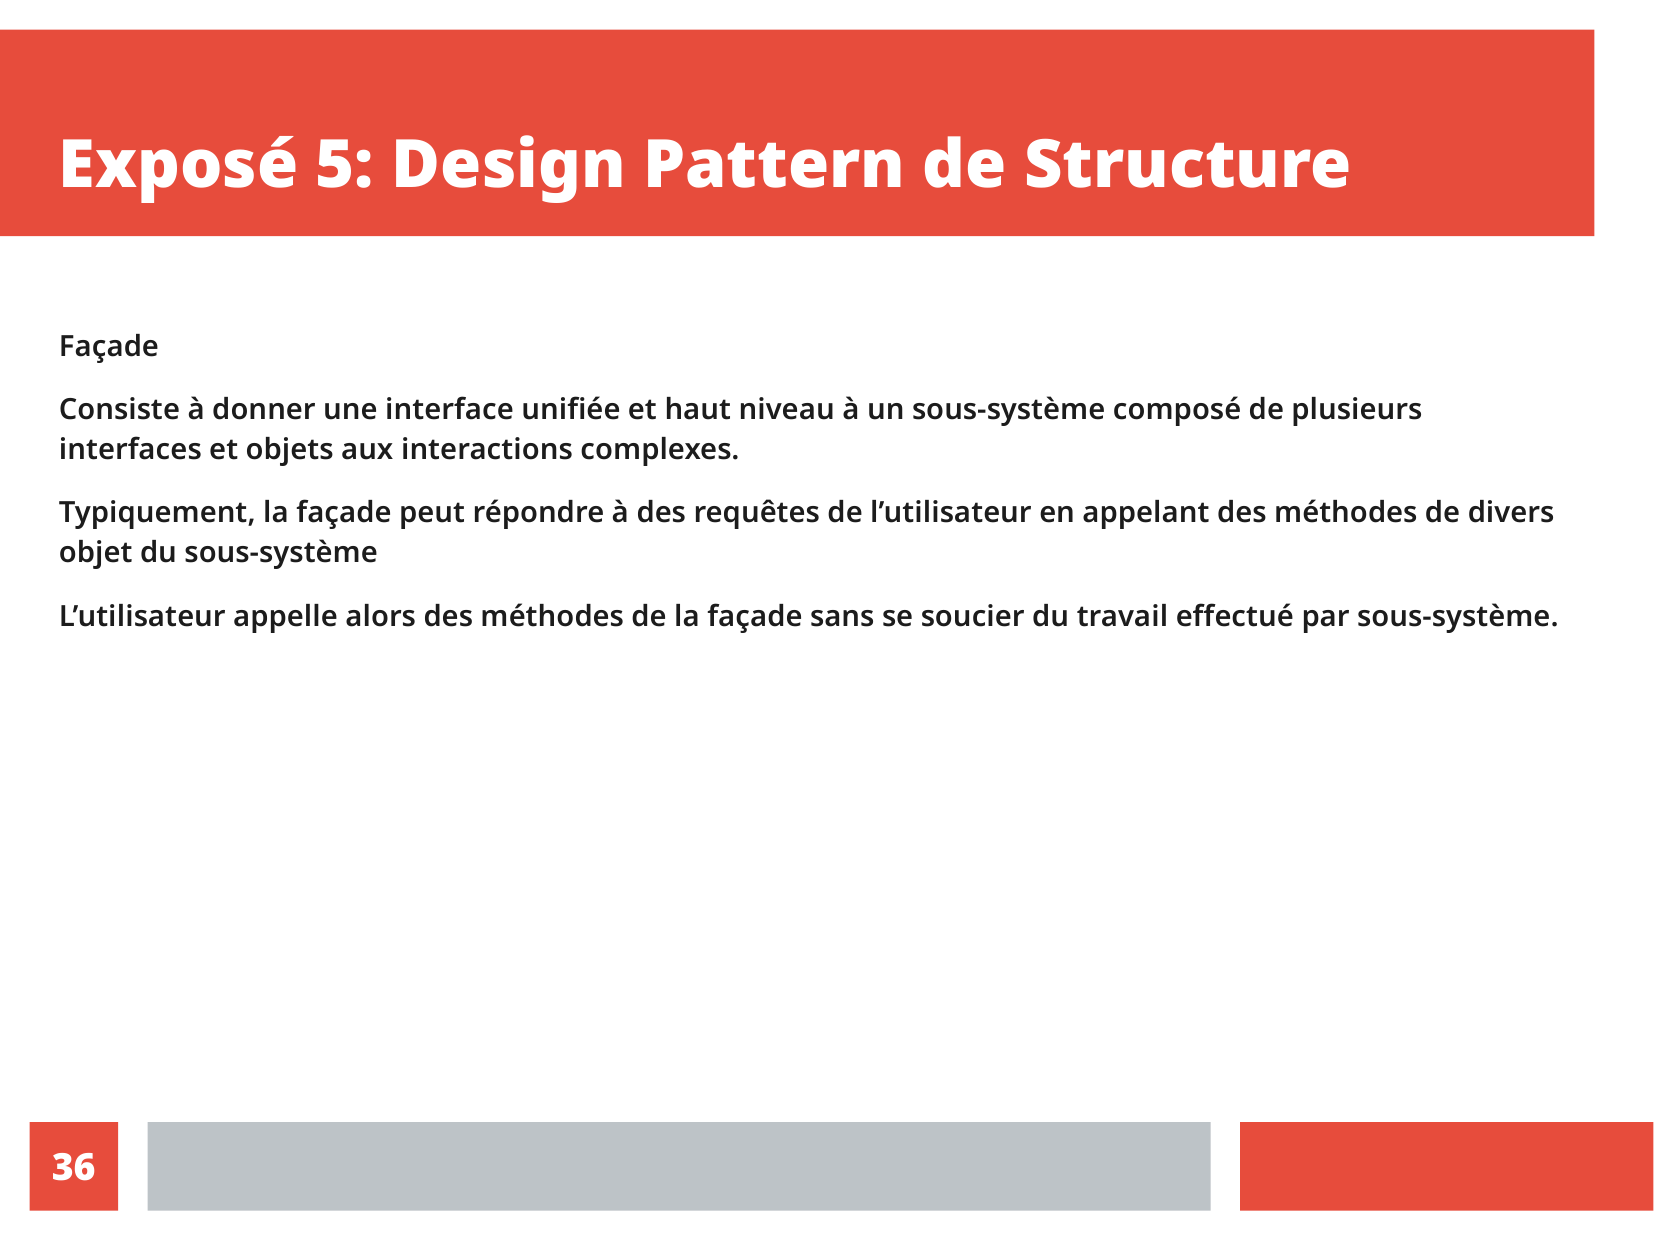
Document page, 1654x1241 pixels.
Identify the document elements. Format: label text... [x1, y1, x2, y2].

title Exposé 5: Design Pattern de Structure [59, 59, 1595, 207]
list Façade Consiste à donner une interface unifiée et haut niveau à un sous-système composé de plusieurs interfaces et objets aux interactions complexes. Typiquement, la façade peut répondre à des requêtes de l’utilisateur en appelant des méthodes de divers objet du sous-système L’utilisateur appelle alors des méthodes de la façade sans se soucier du travail effectué par sous-système. [59, 324, 1565, 1093]
